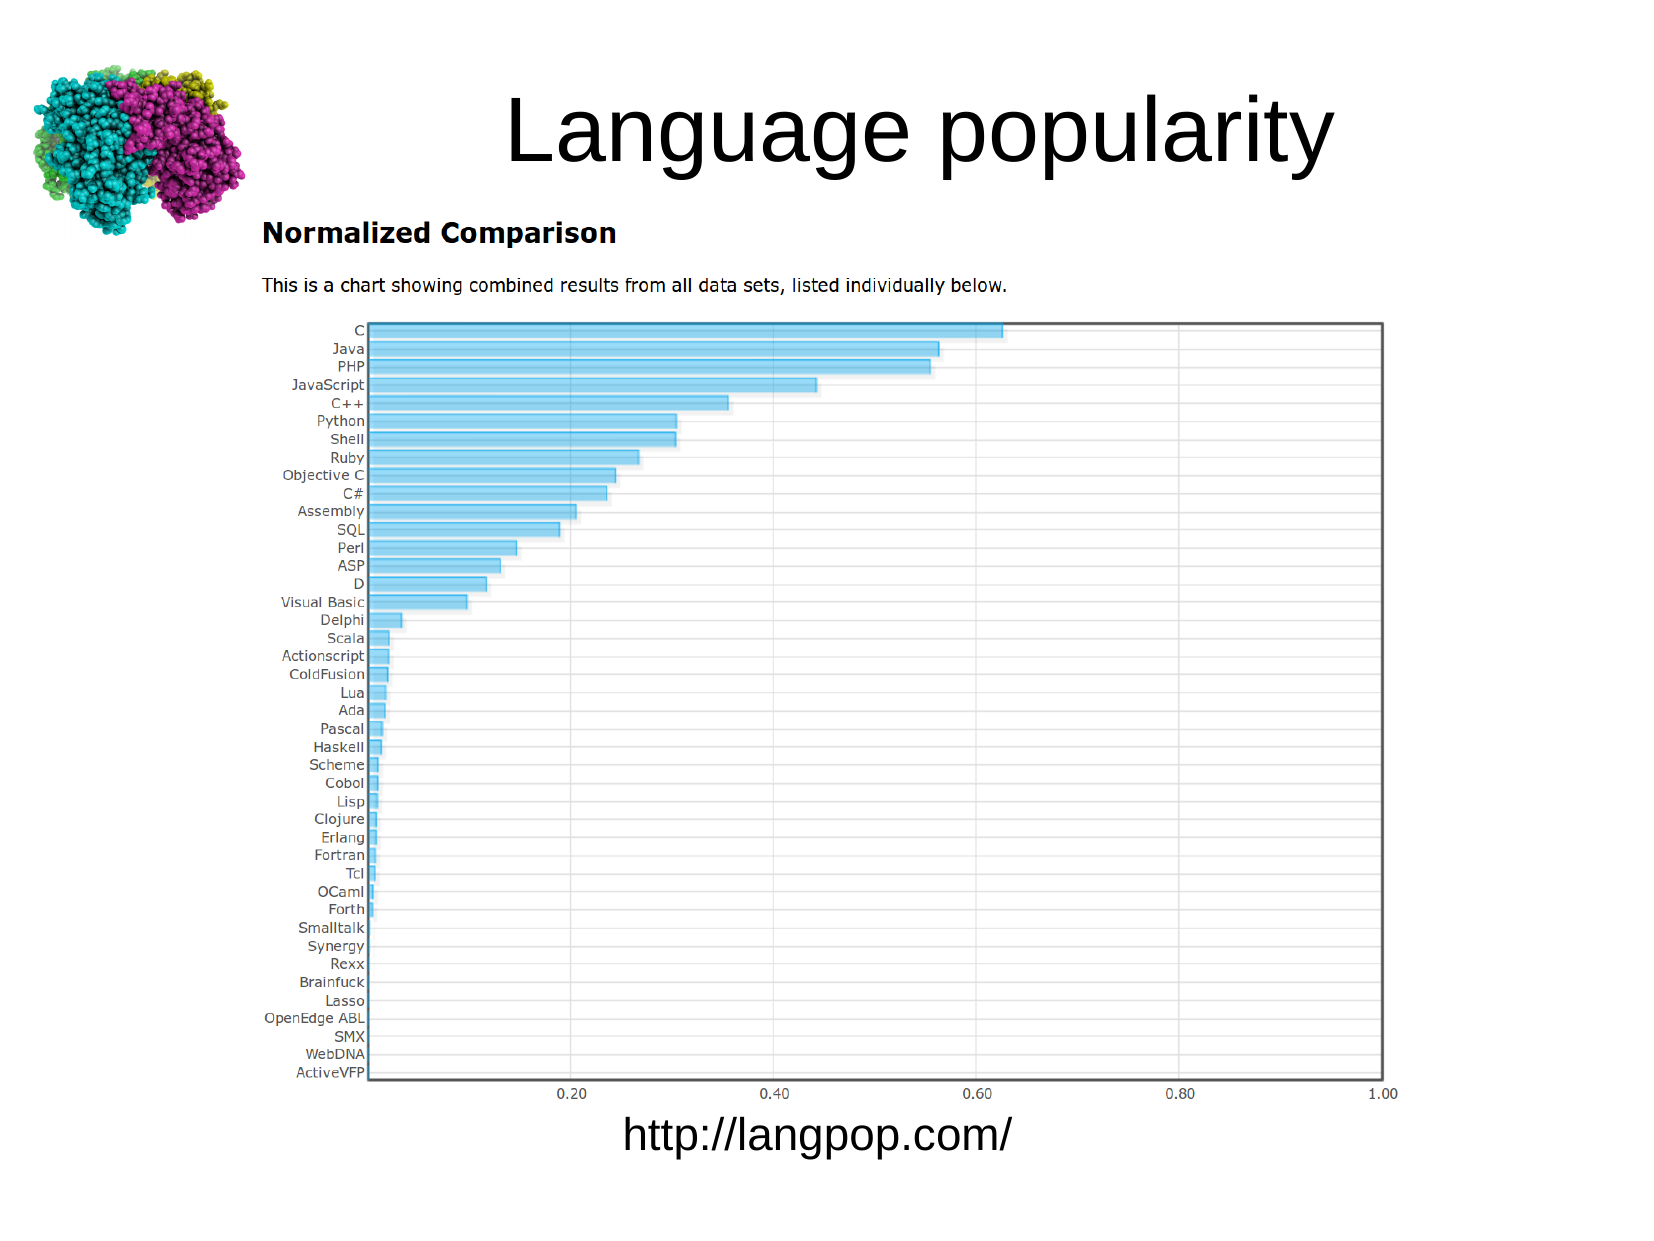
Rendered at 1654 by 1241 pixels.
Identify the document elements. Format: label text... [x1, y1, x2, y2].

picture [27, 59, 253, 240]
title Language popularity [270, 25, 1571, 233]
subtitle http://langpop.com/ [89, 1050, 1546, 1220]
picture [255, 197, 1459, 1103]
